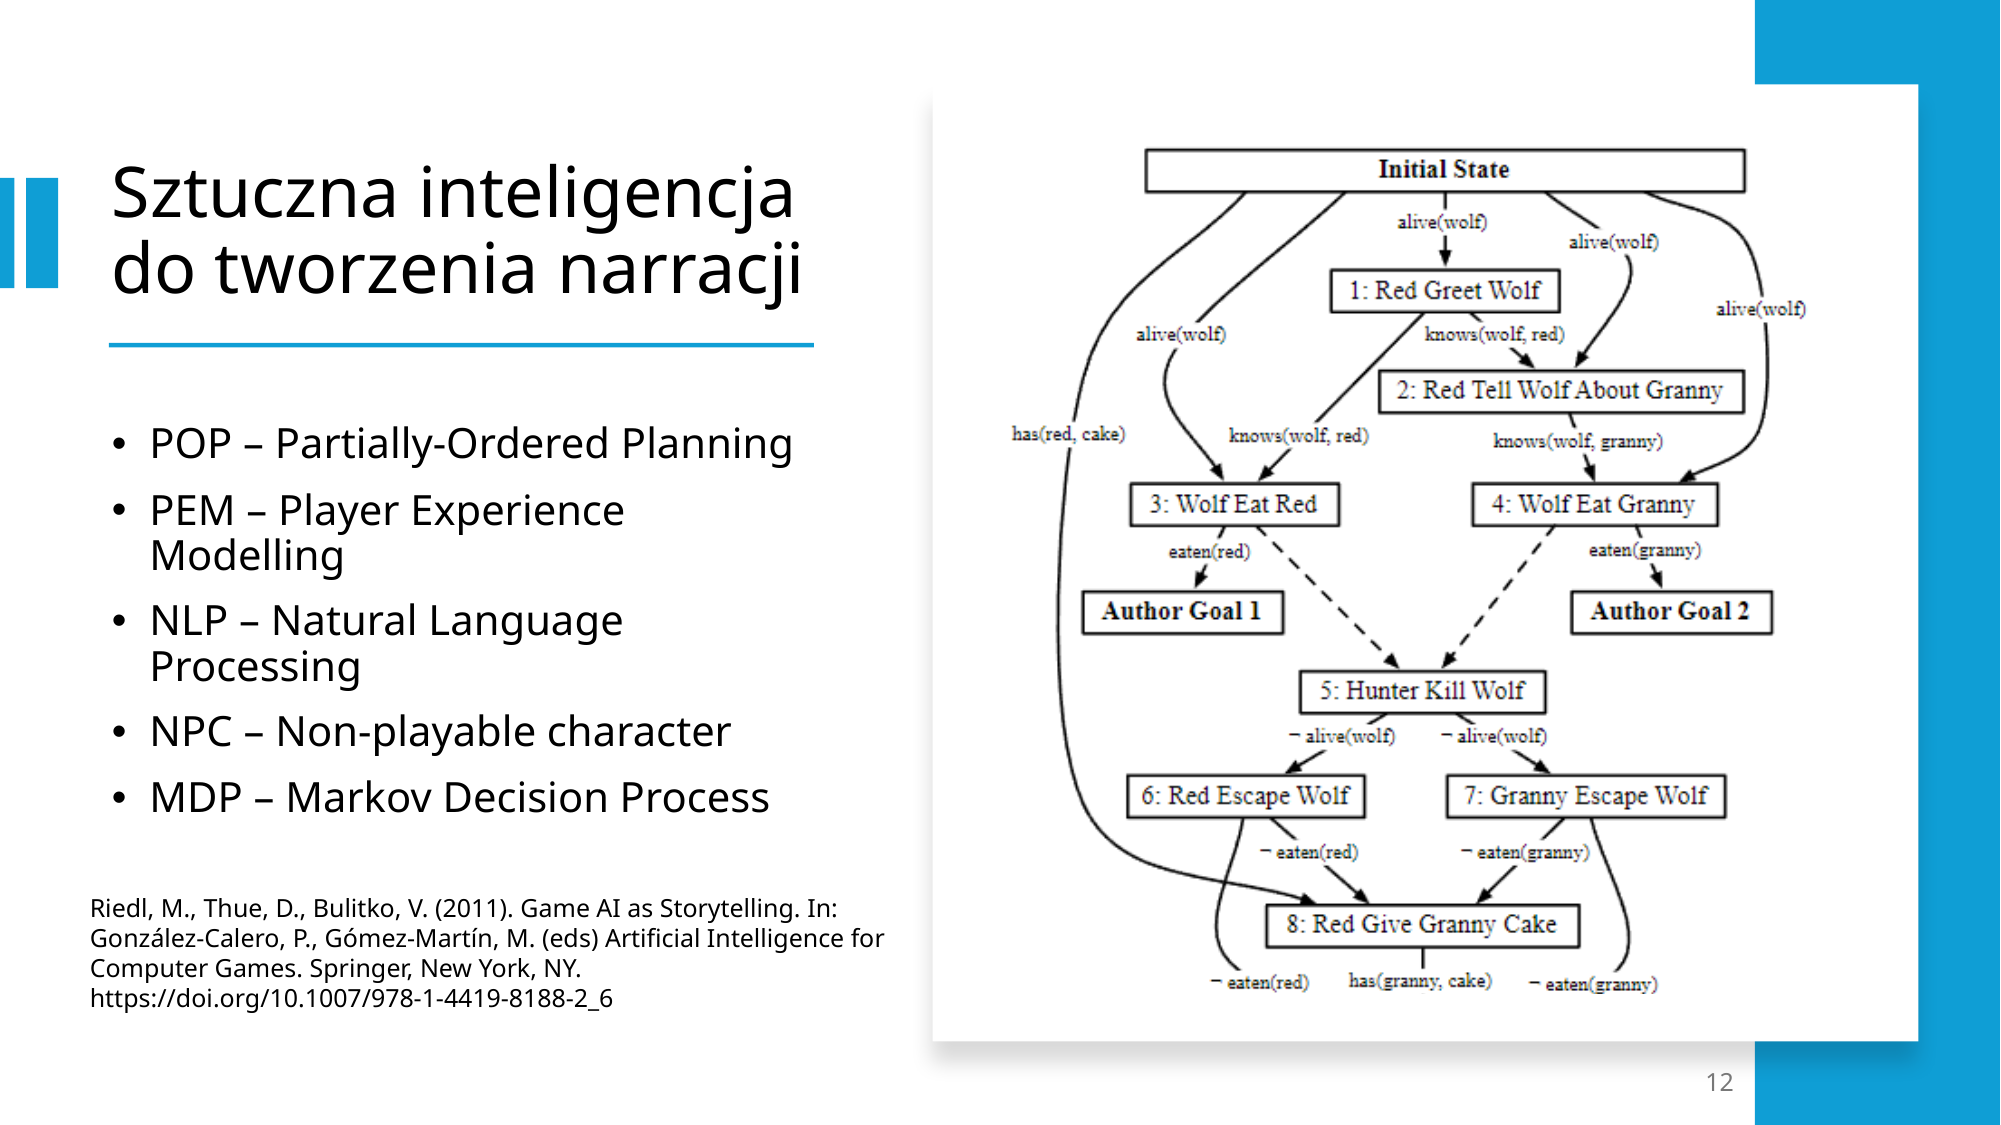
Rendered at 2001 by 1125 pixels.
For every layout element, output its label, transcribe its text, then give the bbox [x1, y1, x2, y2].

picture [980, 131, 1871, 994]
text_box [0, 0, 2000, 1125]
slide_number <number> [1298, 1053, 1749, 1114]
list POP – Partially-Ordered Planning PEM – Player Experience Modelling NLP – Natural Language Processing NPC – Non-playable character MDP – Markov Decision Process [96, 382, 845, 863]
text_box Riedl, M., Thue, D., Bulitko, V. (2011). Game AI as Storytelling. In: González-Calero, P., Gómez-Martín, M. (eds) Artificial Intelligence for Computer Games. Springer, New York, NY. https://doi.org/10.1007/978-1-4419-8188-2_6 [74, 885, 938, 1021]
title Sztuczna inteligencja do tworzenia narracji [96, 140, 845, 326]
